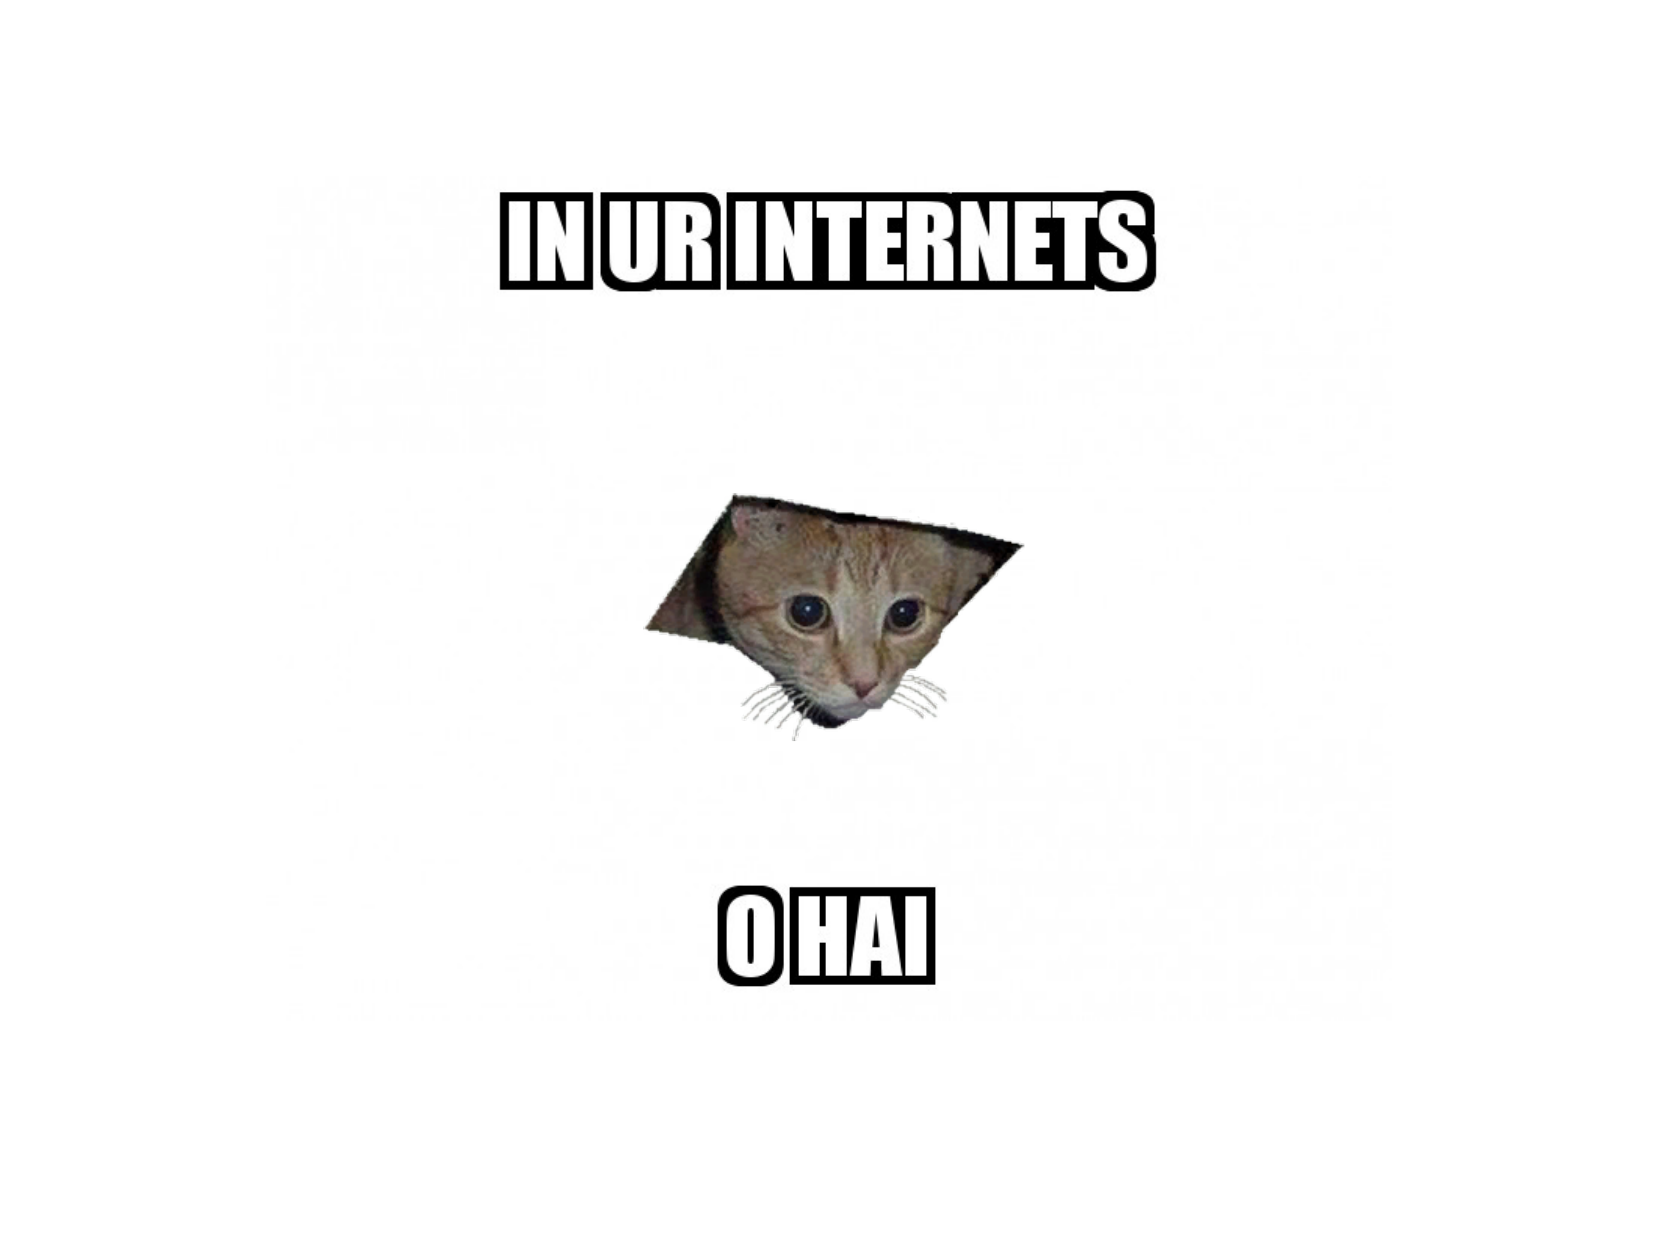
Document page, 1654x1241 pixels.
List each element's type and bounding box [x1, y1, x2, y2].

picture [266, 176, 1392, 1021]
